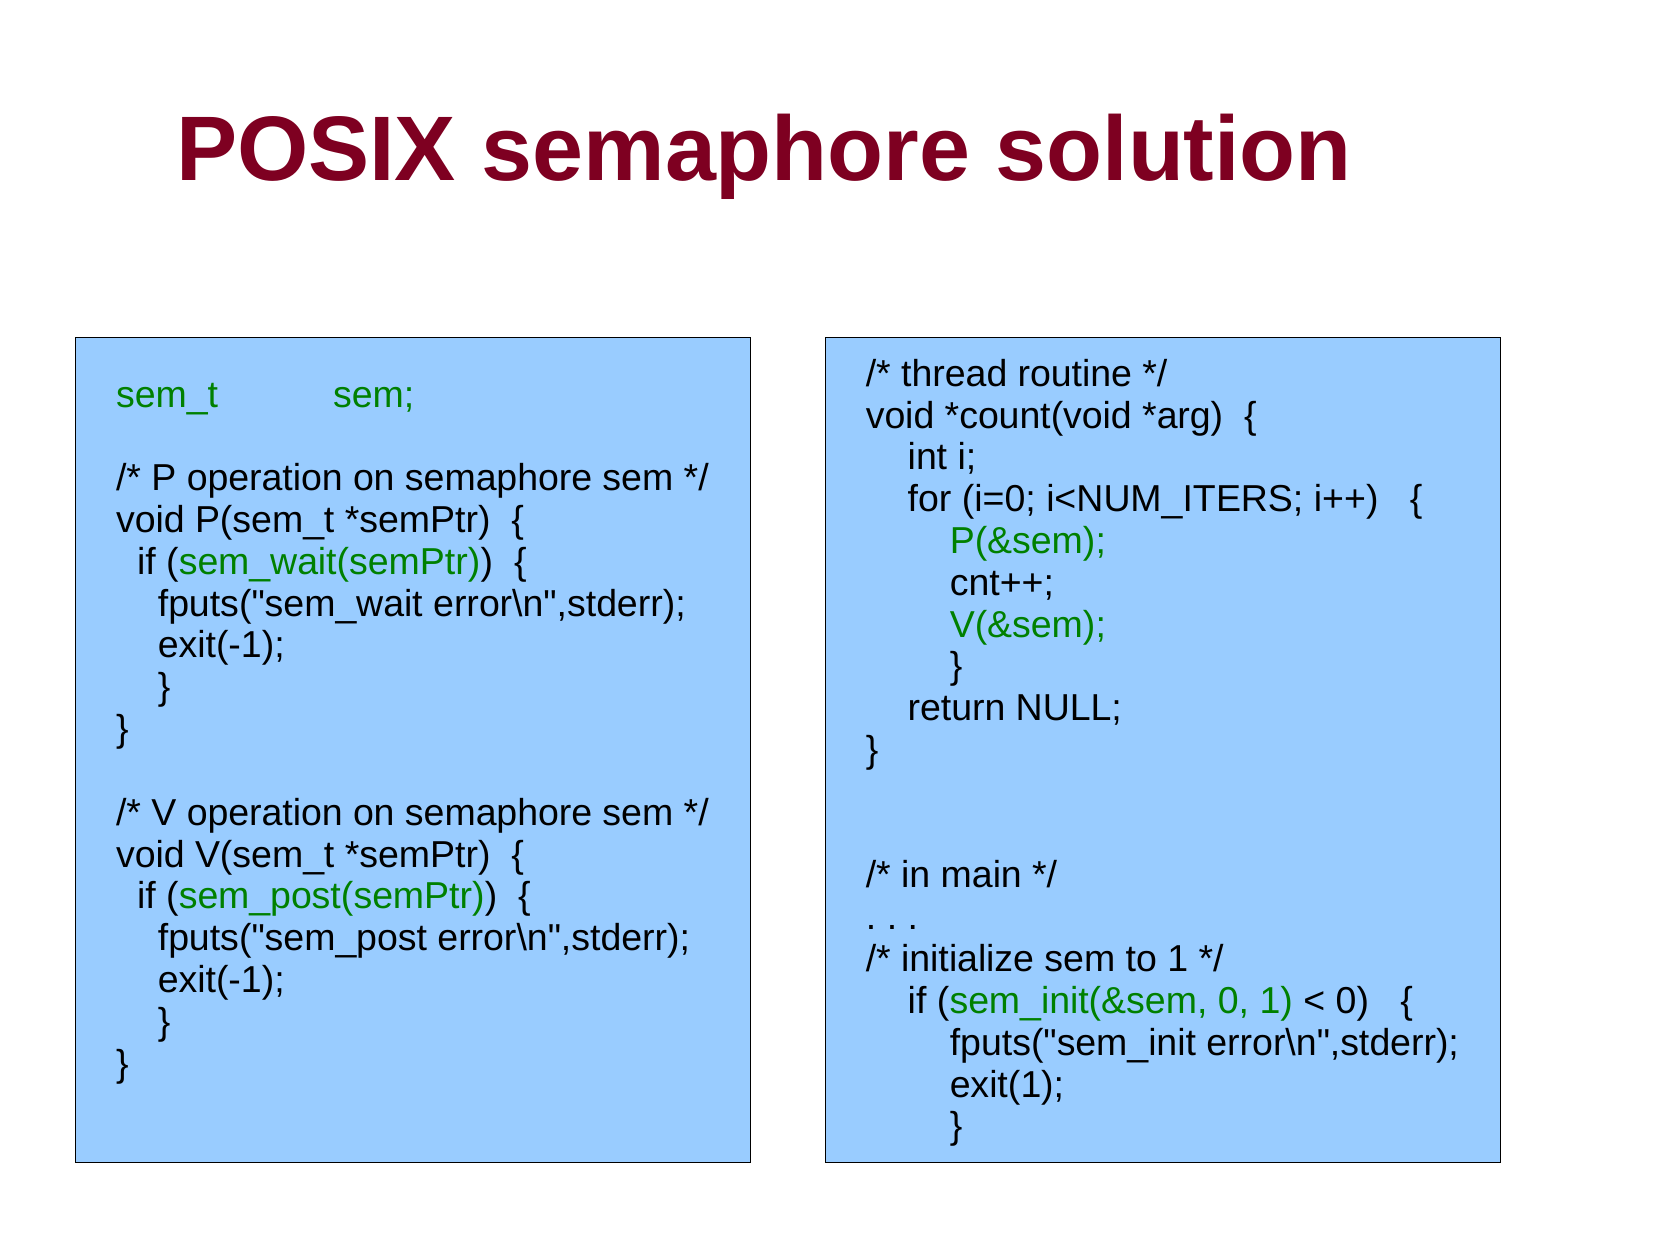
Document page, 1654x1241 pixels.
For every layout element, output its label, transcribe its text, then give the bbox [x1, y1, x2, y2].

picture [0, 0, 1654, 1241]
text_box sem_t sem; /* P operation on semaphore sem */ void P(sem_t *semPtr) { if (sem_wait(semPtr)) { fputs("sem_wait error\n",stderr); exit(-1); } } /* V operation on semaphore sem */ void V(sem_t *semPtr) { if (sem_post(semPtr)) { fputs("sem_post error\n",stderr); exit(-1); } } [75, 337, 751, 1163]
text_box /* thread routine */ void *count(void *arg) { int i; for (i=0; i<NUM_ITERS; i++) { P(&sem); cnt++; V(&sem); } return NULL; } /* in main */ . . . /* initialize sem to 1 */ if (sem_init(&sem, 0, 1) < 0) { fputs("sem_init error\n",stderr); exit(1); } [825, 337, 1501, 1163]
title POSIX semaphore solution [118, 48, 1411, 253]
